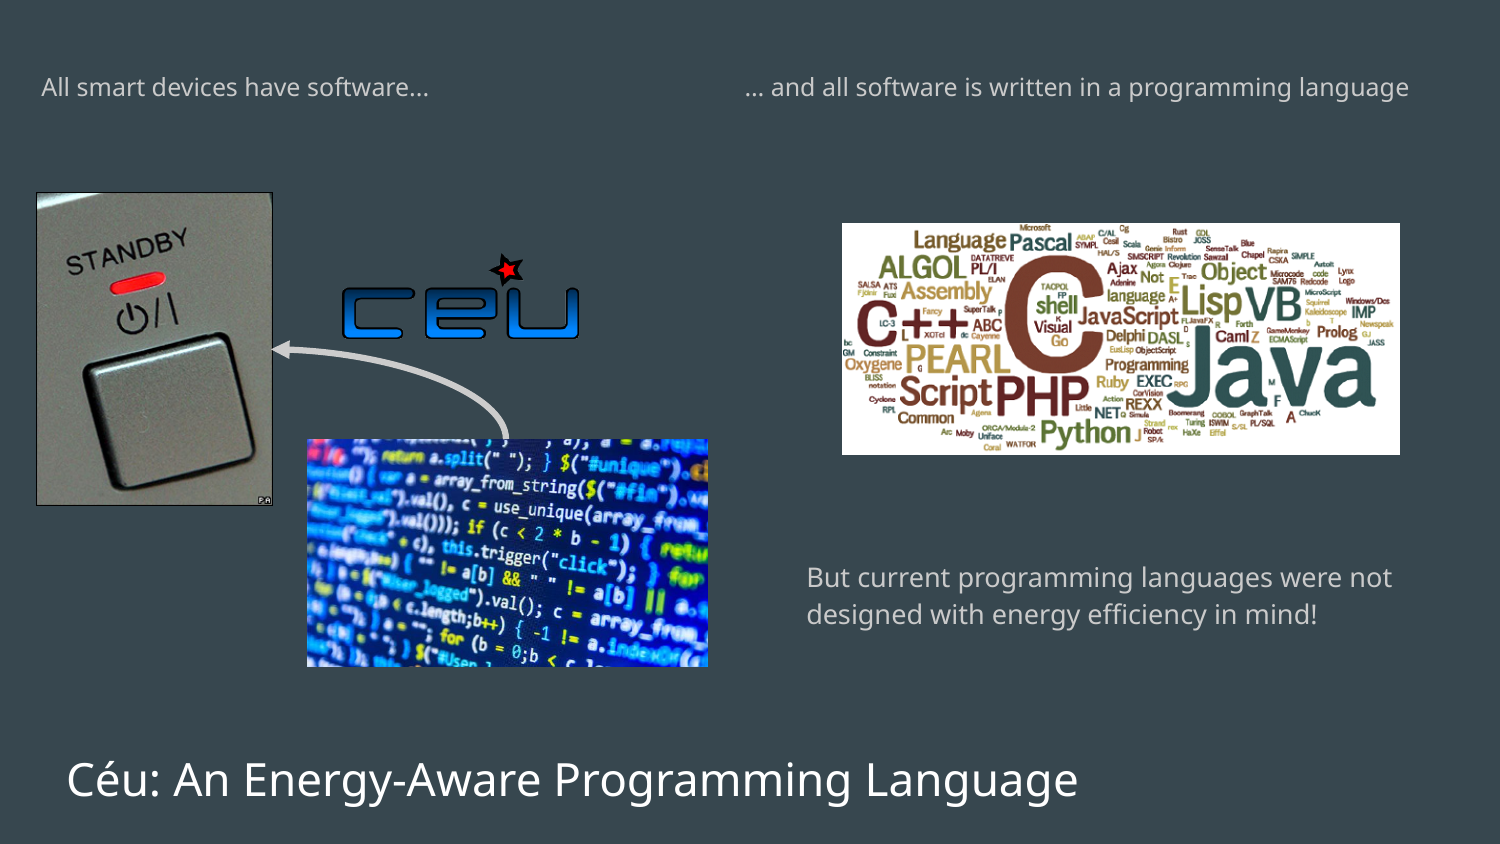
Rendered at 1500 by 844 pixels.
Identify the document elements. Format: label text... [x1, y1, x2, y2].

title Céu: An Energy-Aware Programming Language [51, 735, 1449, 830]
list But current programming languages were not designed with energy efficiency in mind! [791, 540, 1430, 639]
list … and all software is written in a programming language [729, 51, 1477, 612]
picture [342, 253, 579, 339]
picture [842, 223, 1400, 455]
list All smart devices have software... [26, 51, 683, 612]
picture [36, 192, 273, 506]
picture [307, 439, 708, 667]
